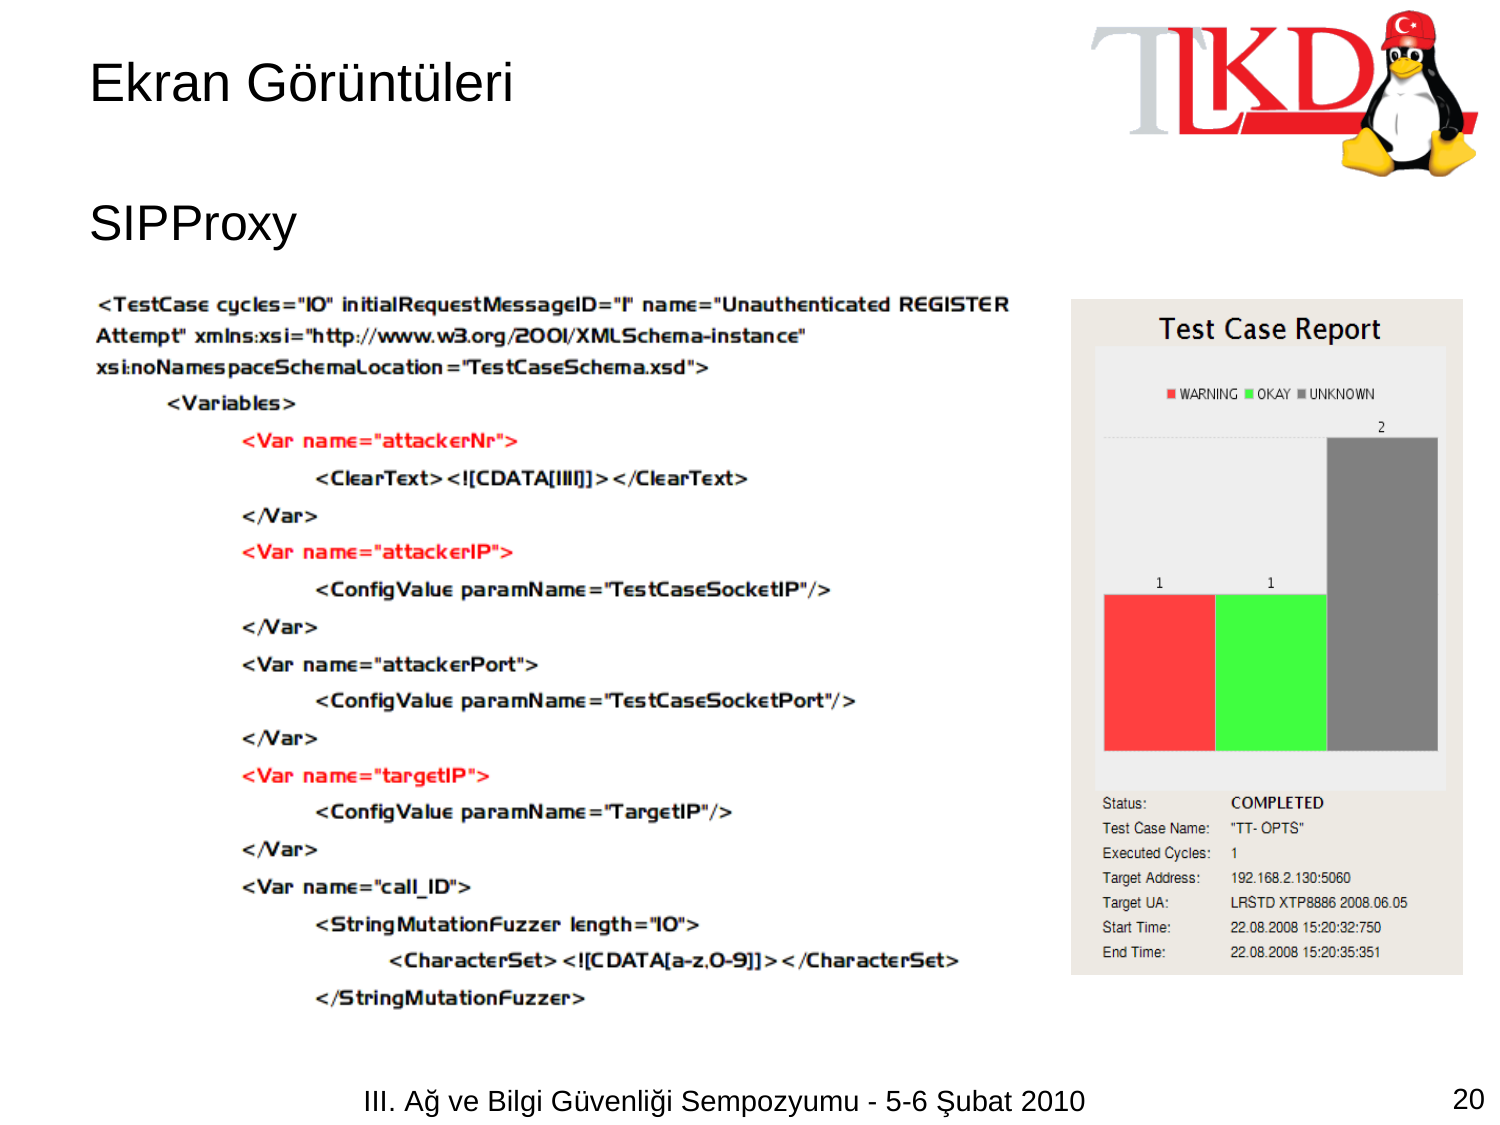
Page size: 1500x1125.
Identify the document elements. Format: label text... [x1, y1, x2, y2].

list SIPProxy [75, 187, 1426, 1005]
picture [1087, 0, 1491, 188]
picture [95, 293, 1013, 1013]
picture [1071, 299, 1463, 975]
title Ekran Görüntüleri [75, 45, 1070, 151]
